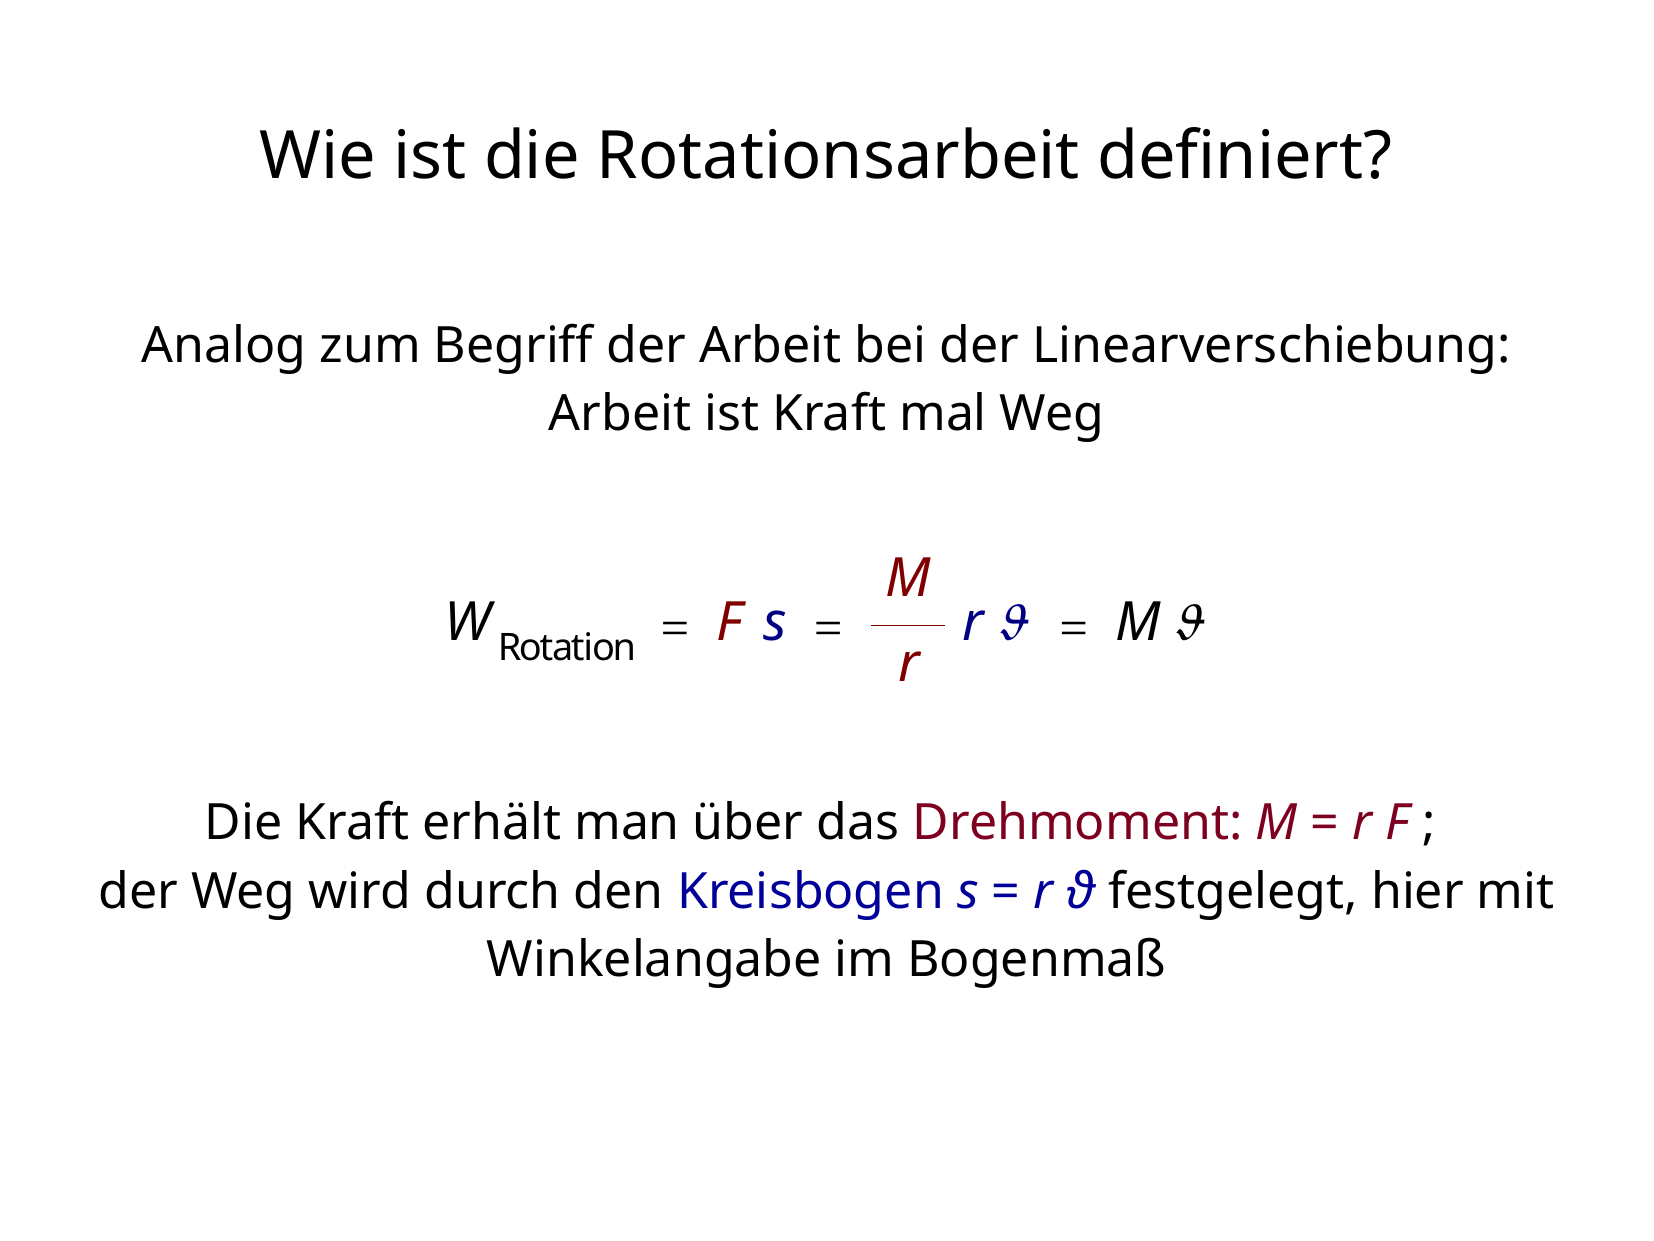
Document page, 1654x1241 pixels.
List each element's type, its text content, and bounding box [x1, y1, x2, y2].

title Wie ist die Rotationsarbeit definiert? [82, 49, 1571, 257]
subtitle Analog zum Begriff der Arbeit bei der Linearverschiebung: Arbeit ist Kraft mal Weg Die Kraft erhält man über das Drehmoment: M = r F ; der Weg wird durch den Kreisbogen s = r ϑ festgelegt, hier mit Winkelangabe im Bogenmaß [82, 290, 1571, 1010]
chart [438, 545, 1215, 695]
